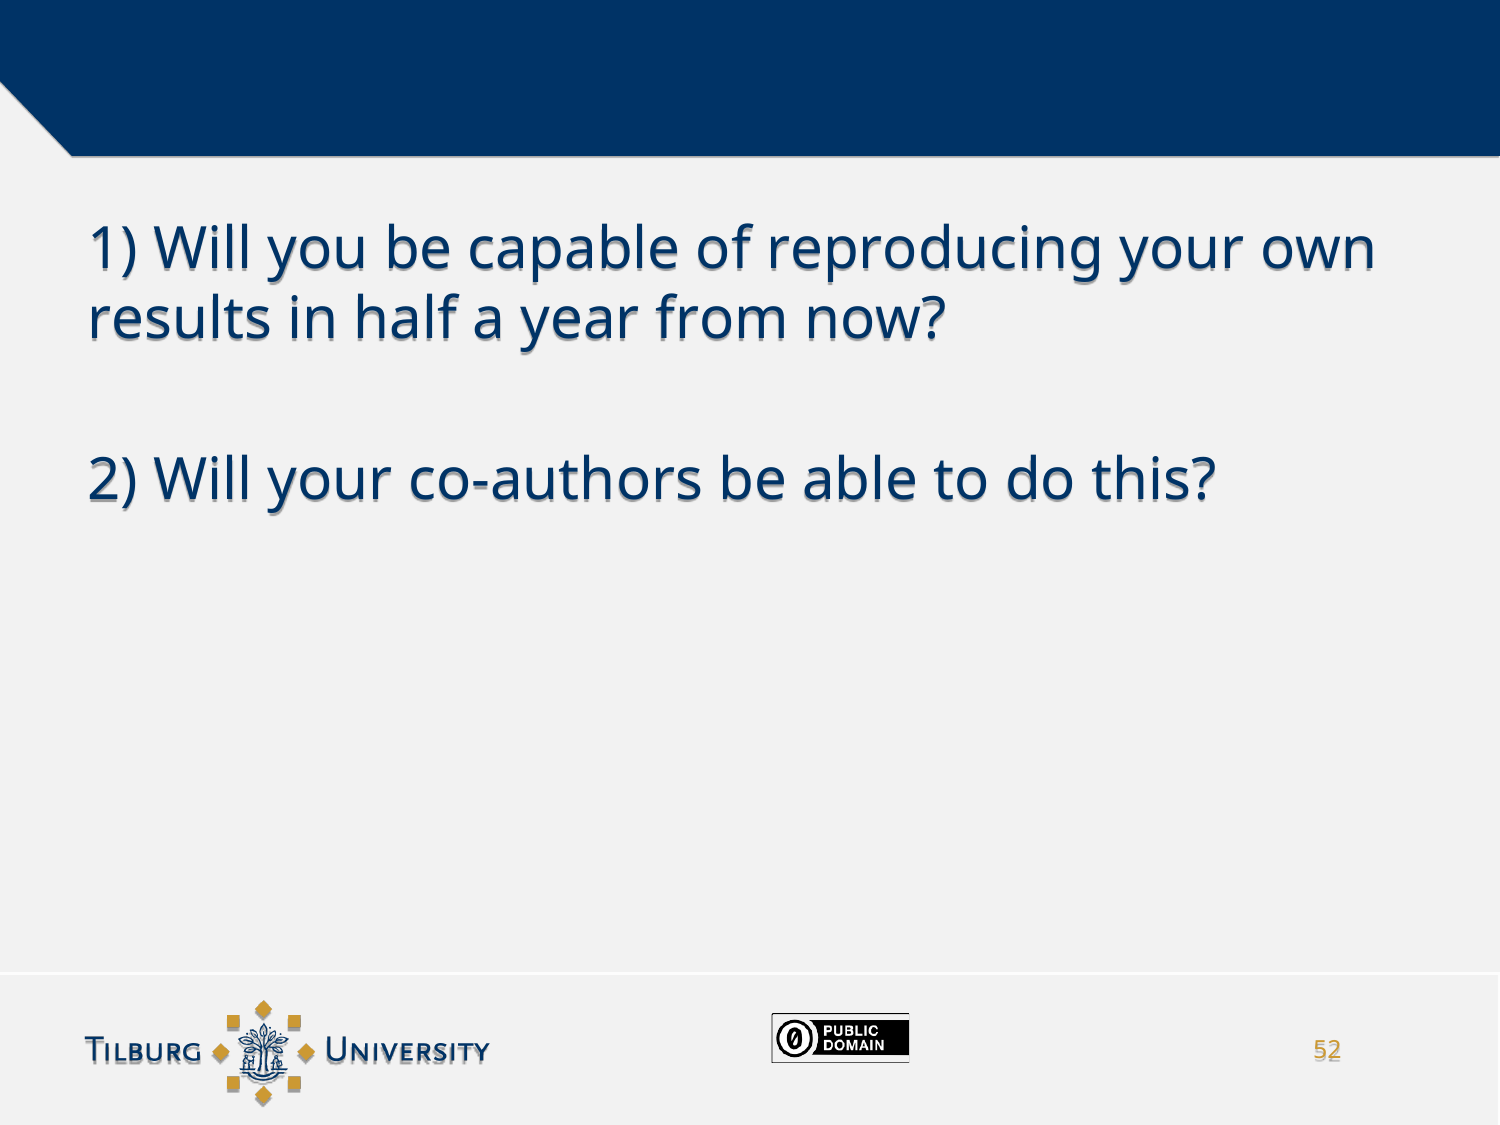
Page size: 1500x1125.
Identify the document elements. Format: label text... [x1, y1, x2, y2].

text_box 1) Will you be capable of reproducing your own results in half a year from now? 2) Will your co-authors be able to do this? [14, 202, 1450, 971]
text_box [772, 1014, 909, 1062]
text_box [1298, 1026, 1426, 1087]
